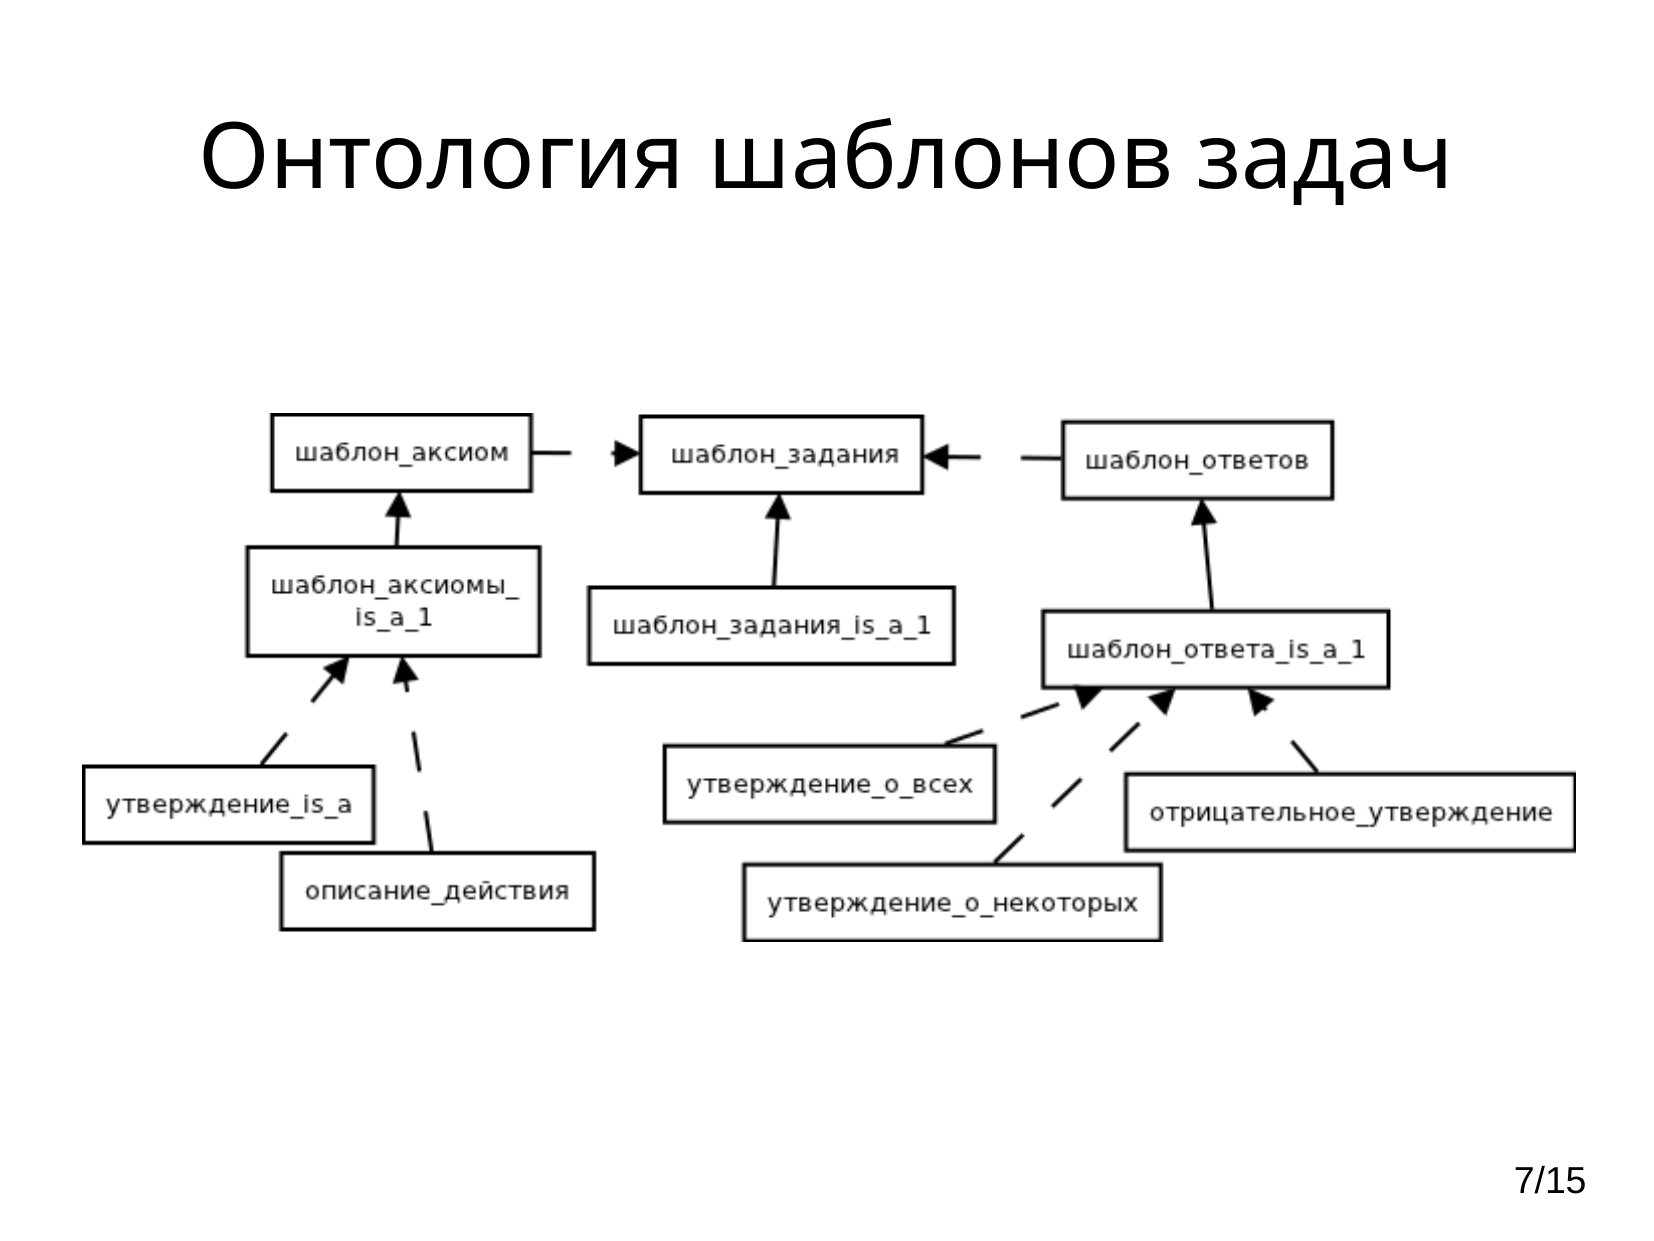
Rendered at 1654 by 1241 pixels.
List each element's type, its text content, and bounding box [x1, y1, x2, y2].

text_box <номер>/15 [1476, 1151, 1625, 1241]
title Онтология шаблонов задач [82, 49, 1571, 257]
picture [82, 413, 1576, 942]
